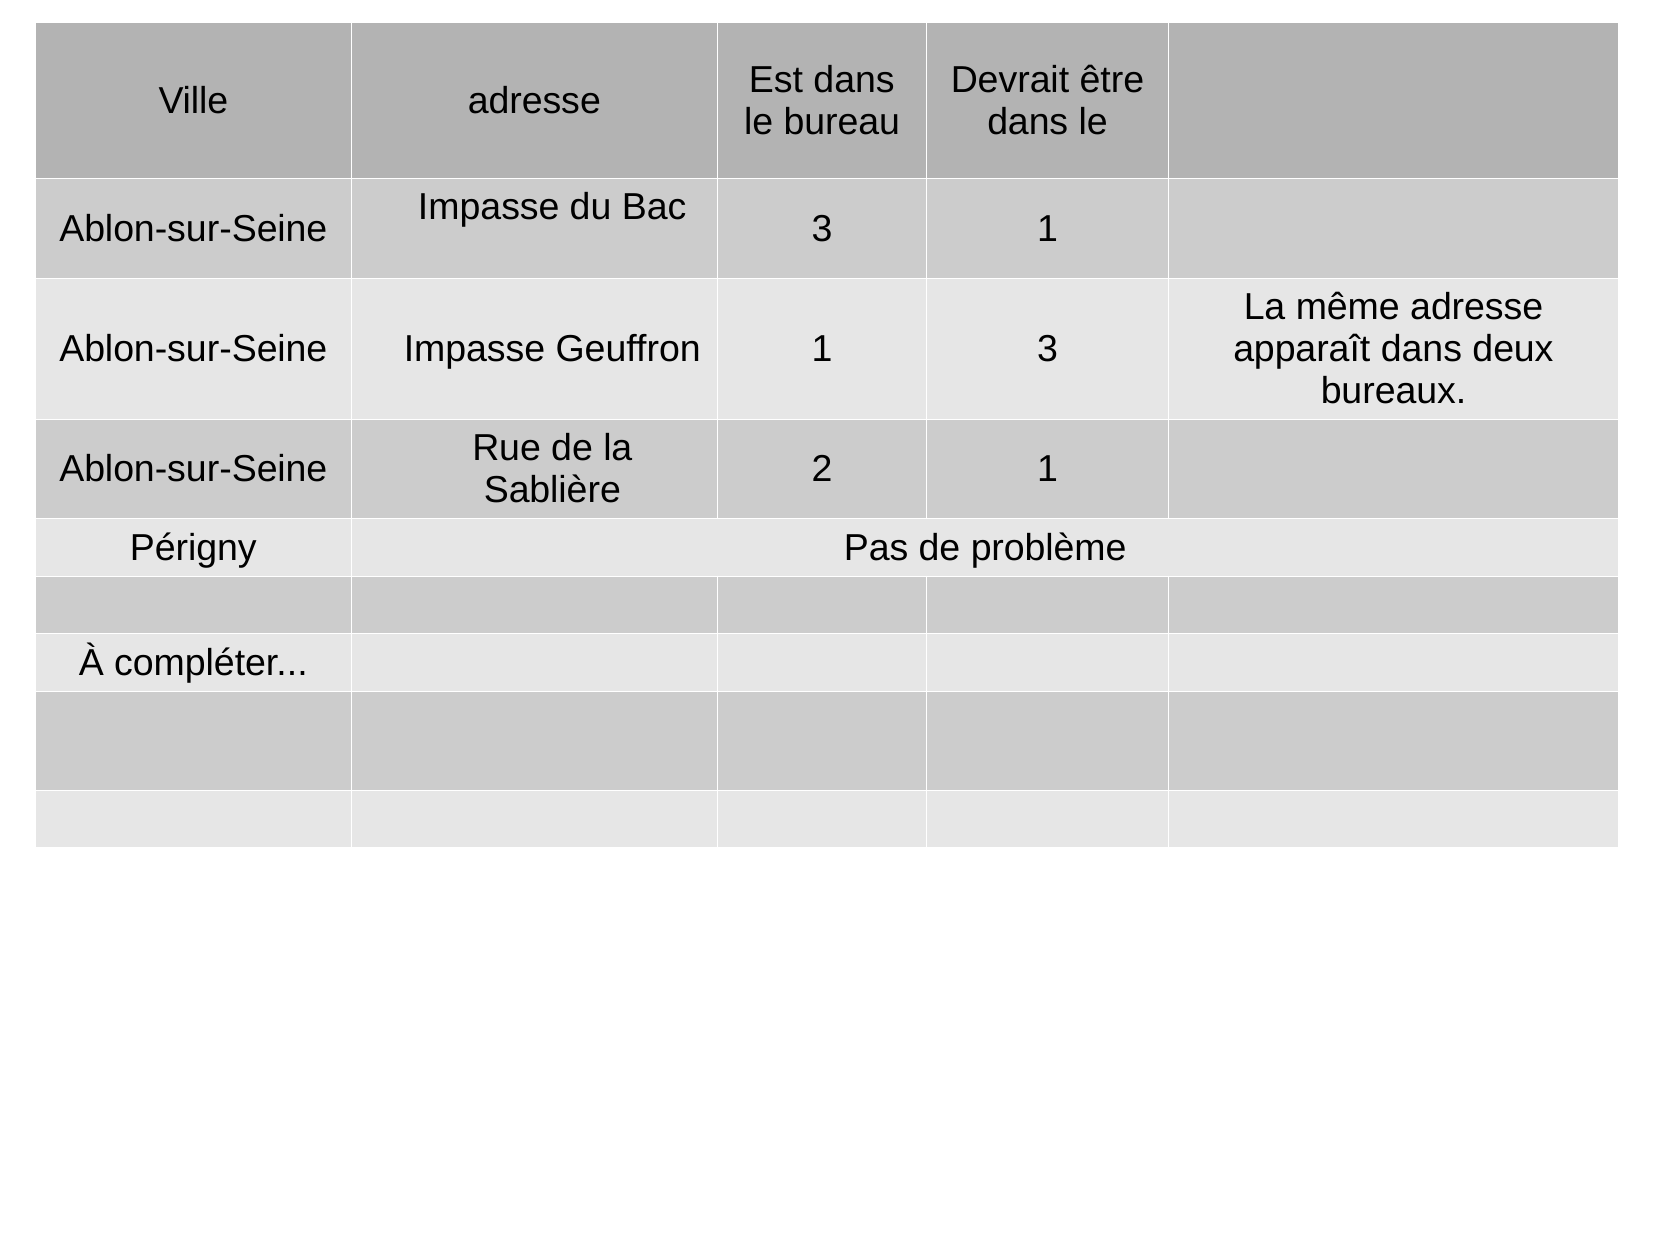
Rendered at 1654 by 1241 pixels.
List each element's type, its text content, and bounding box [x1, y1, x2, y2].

table_cell [352, 634, 717, 691]
table_cell [927, 577, 1168, 633]
table_cell La même adresse apparaît dans deux bureaux. [1169, 279, 1618, 419]
table_cell À compléter... [36, 634, 351, 691]
table_cell 1 [927, 420, 1168, 518]
table_cell 1 [718, 279, 926, 419]
table_cell [718, 692, 926, 790]
table_cell [1169, 634, 1618, 691]
table_cell [1169, 692, 1618, 790]
table_cell [718, 791, 926, 847]
table_cell Périgny [36, 519, 351, 576]
table_cell [352, 577, 717, 633]
table_cell Impasse du Bac [352, 179, 717, 278]
table_cell 3 [718, 179, 926, 278]
table_cell Pas de problème [352, 519, 1618, 576]
table_header Ville [36, 23, 351, 178]
table_cell [927, 634, 1168, 691]
table_cell Rue de la Sablière [352, 420, 717, 518]
table_cell [1169, 179, 1618, 278]
table_header adresse [352, 23, 717, 178]
table_cell [1169, 420, 1618, 518]
table_cell [1169, 791, 1618, 847]
table_header Devrait être dans le [927, 23, 1168, 178]
table_cell [352, 692, 717, 790]
table_cell [718, 577, 926, 633]
table_cell [352, 791, 717, 847]
table_header Est dans le bureau [718, 23, 926, 178]
table_cell [36, 791, 351, 847]
table_cell Ablon-sur-Seine [36, 279, 351, 419]
table_cell [36, 577, 351, 633]
table_cell Impasse Geuffron [352, 279, 717, 419]
table_cell 1 [927, 179, 1168, 278]
table_cell [1169, 577, 1618, 633]
table_cell [927, 791, 1168, 847]
table_cell [36, 692, 351, 790]
table_cell [718, 634, 926, 691]
table_cell Ablon-sur-Seine [36, 179, 351, 278]
table_cell Ablon-sur-Seine [36, 420, 351, 518]
table_header [1169, 23, 1618, 178]
table_cell 2 [718, 420, 926, 518]
table_cell [927, 692, 1168, 790]
table_cell 3 [927, 279, 1168, 419]
